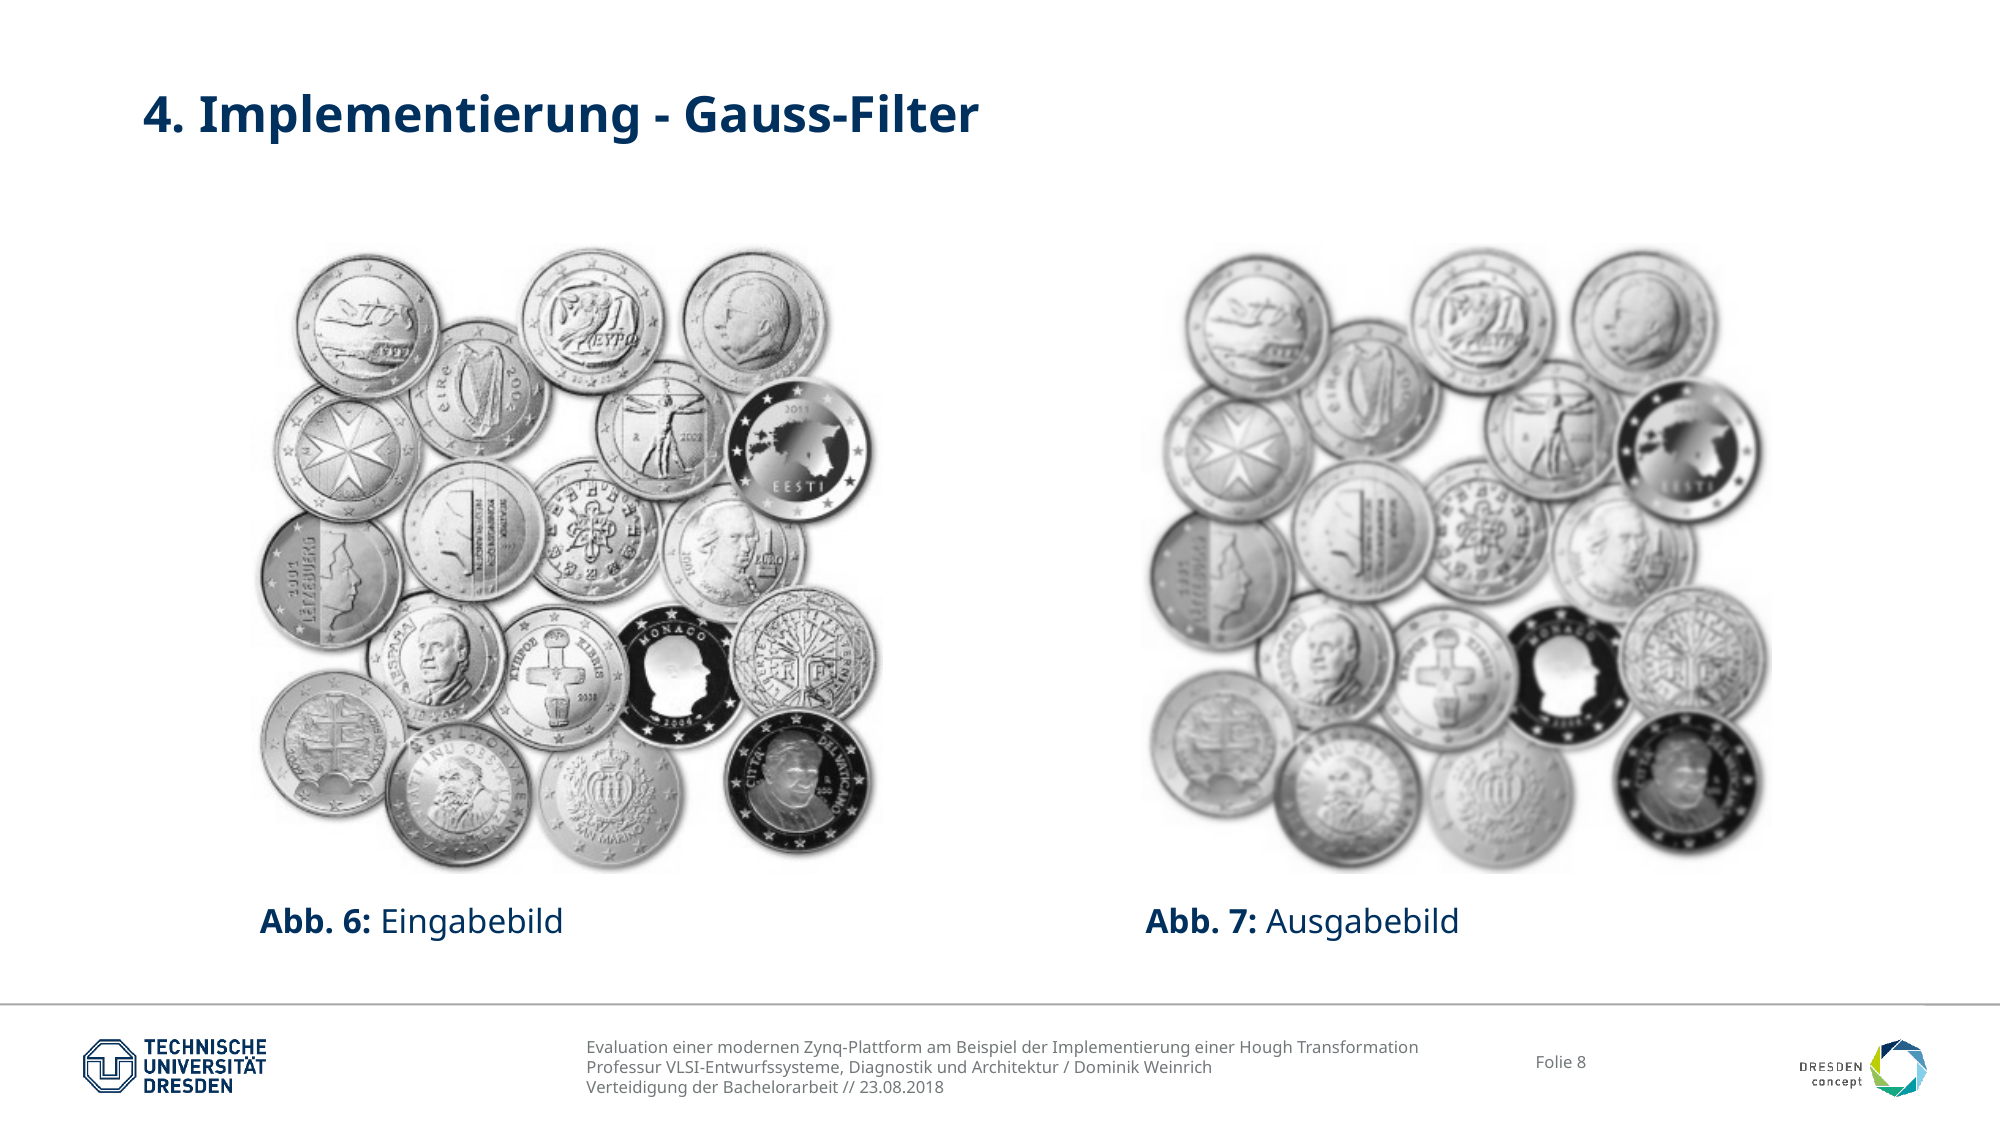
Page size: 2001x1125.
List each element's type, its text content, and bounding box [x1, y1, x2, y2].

list Abb. 7: Ausgabebild [1145, 897, 1880, 956]
picture [1141, 243, 1772, 874]
picture [83, 1039, 266, 1093]
title 4. Implementierung - Gauss-Filter [143, 56, 1880, 169]
list Abb. 6: Eingabebild [259, 897, 991, 956]
picture [1800, 1039, 1927, 1097]
picture [251, 243, 883, 874]
